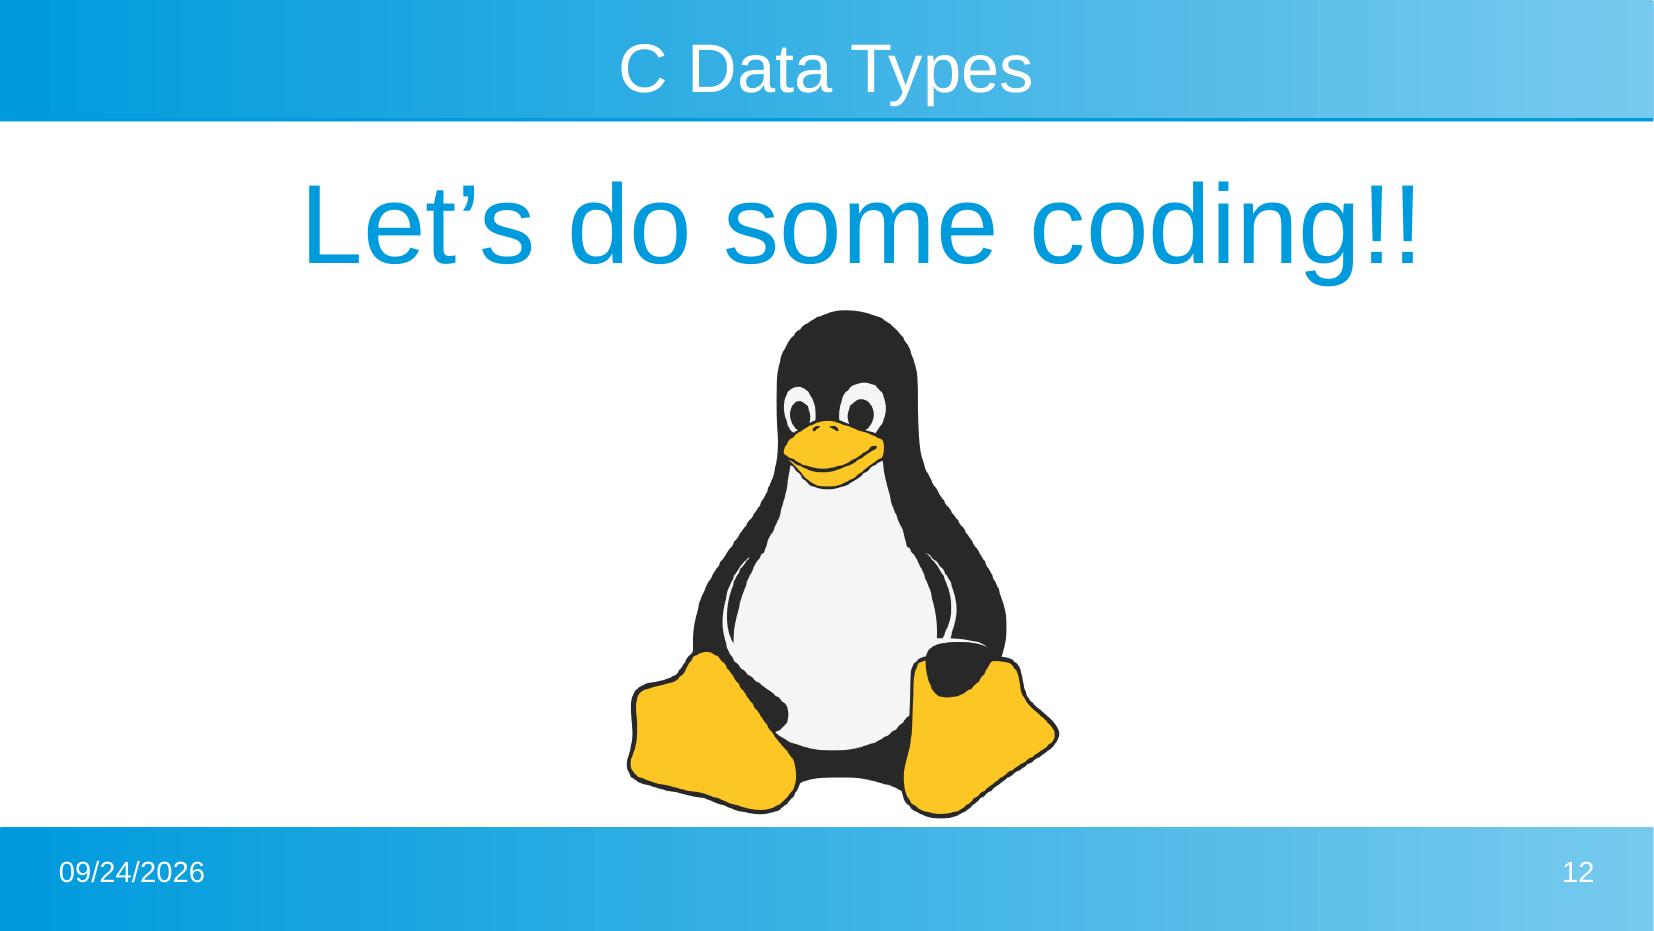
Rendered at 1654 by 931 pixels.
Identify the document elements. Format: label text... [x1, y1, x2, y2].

list Let’s do some coding!! [59, 84, 1595, 188]
title C Data Types [59, 29, 1595, 84]
picture [617, 303, 1068, 826]
